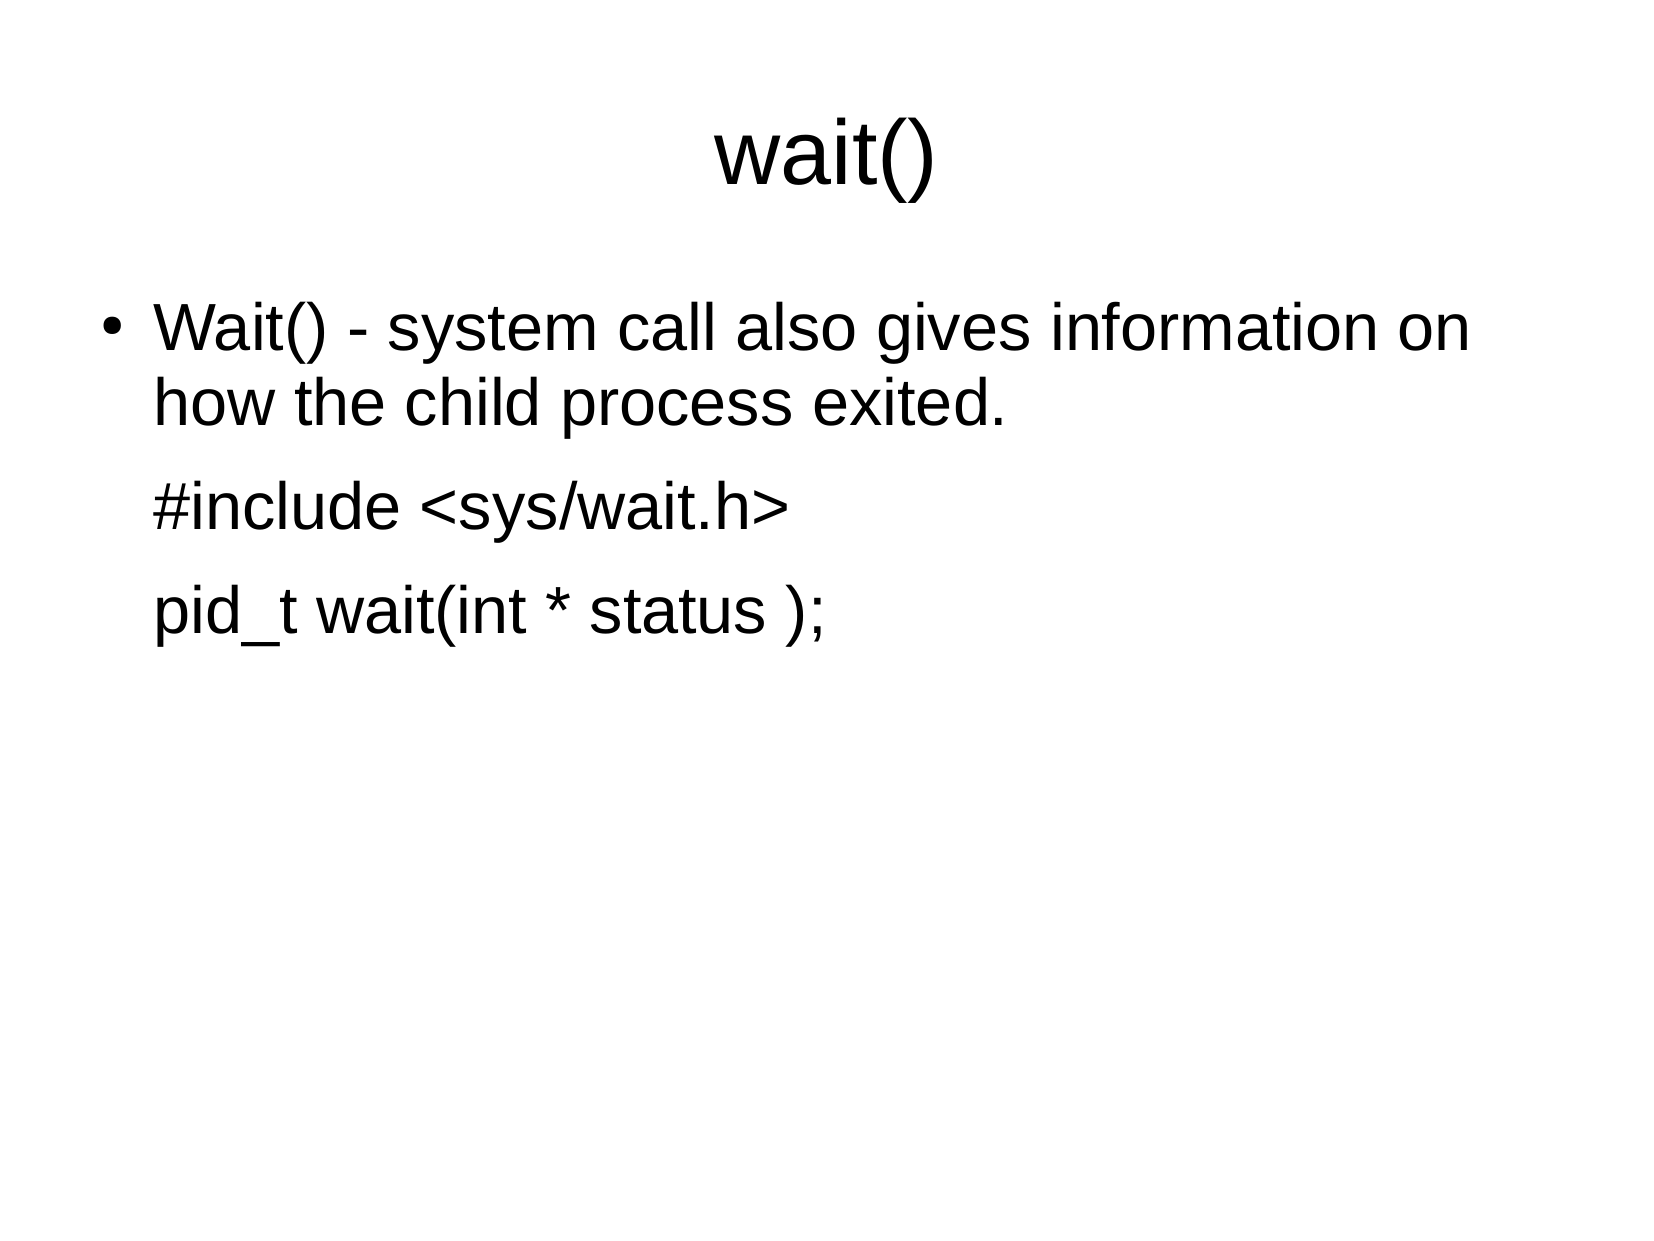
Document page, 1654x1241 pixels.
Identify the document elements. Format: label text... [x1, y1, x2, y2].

title wait() [82, 49, 1571, 257]
list Wait() - system call also gives information on how the child process exited. #include <sys/wait.h> pid_t wait(int * status ); [82, 290, 1571, 1010]
